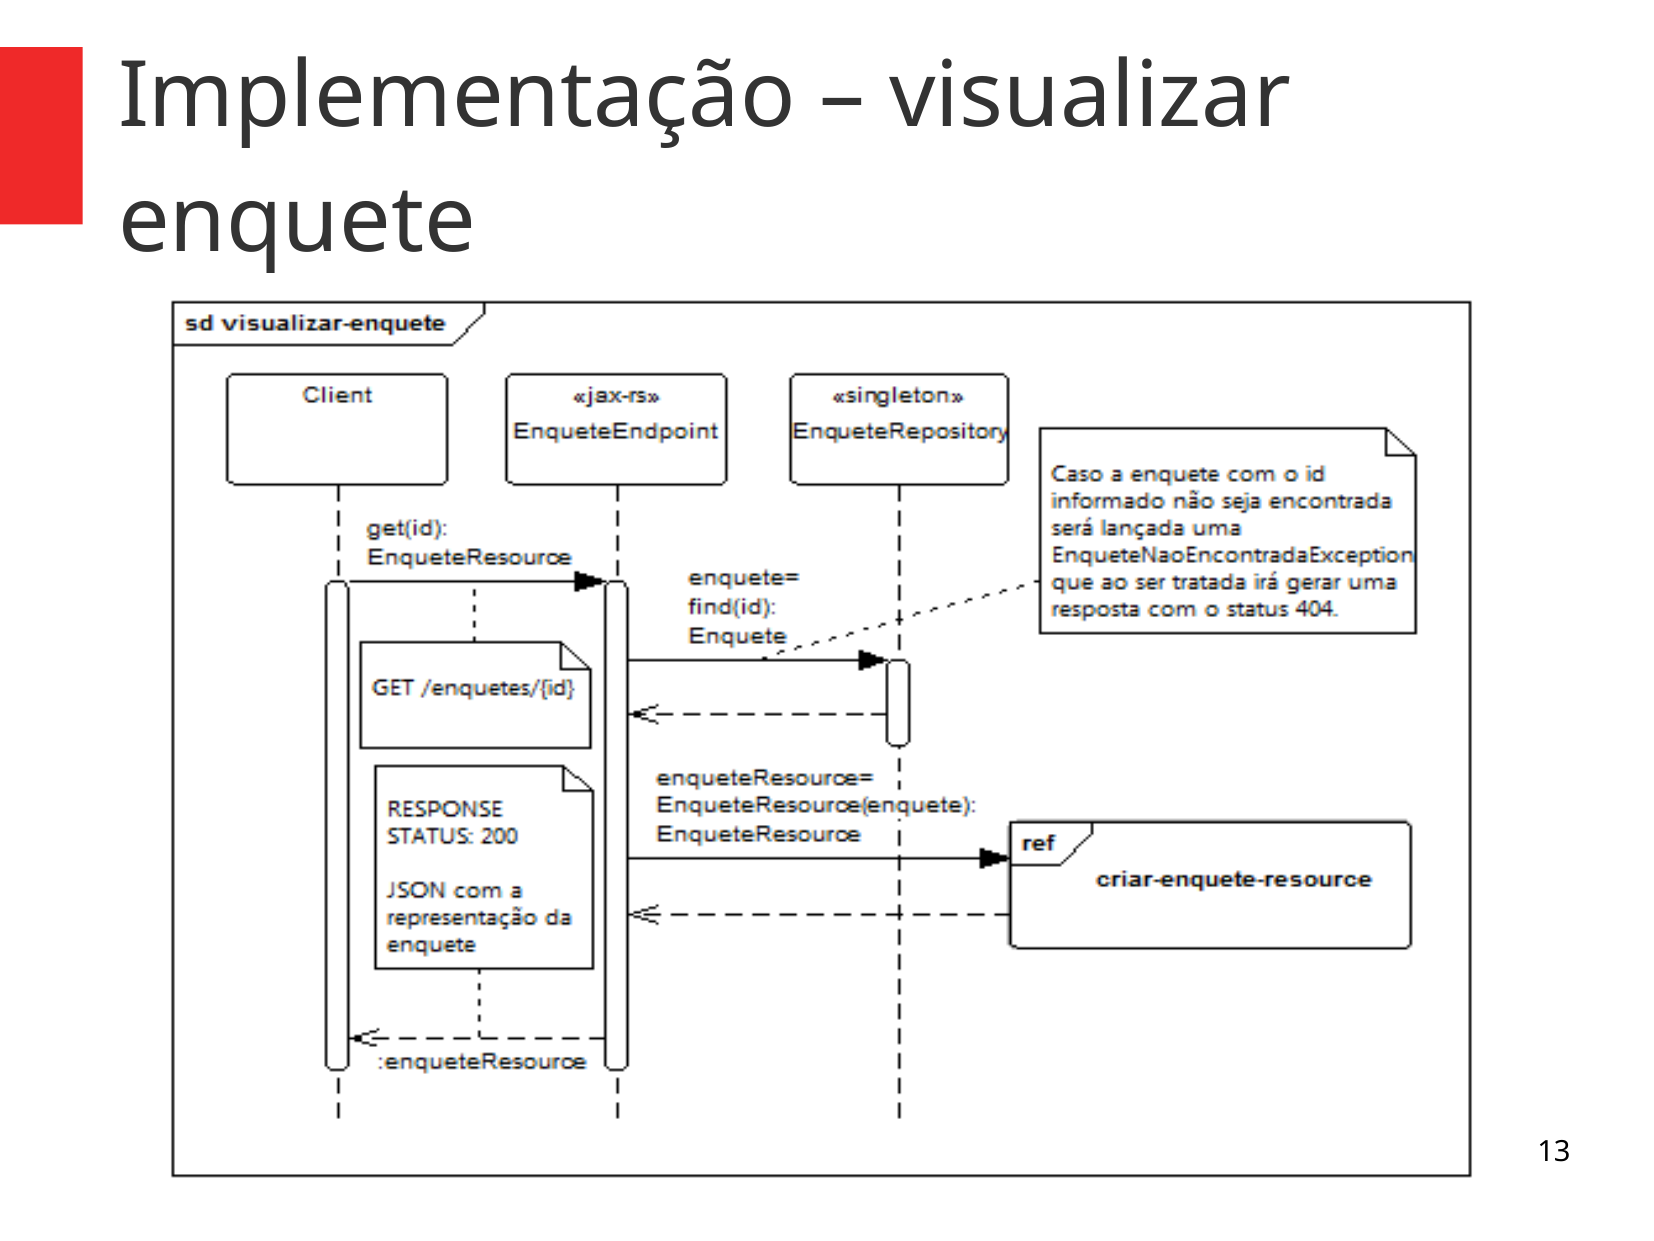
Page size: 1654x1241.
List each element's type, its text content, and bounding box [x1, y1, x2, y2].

picture [165, 295, 1477, 1182]
title Implementação – visualizar enquete [118, 27, 1571, 279]
